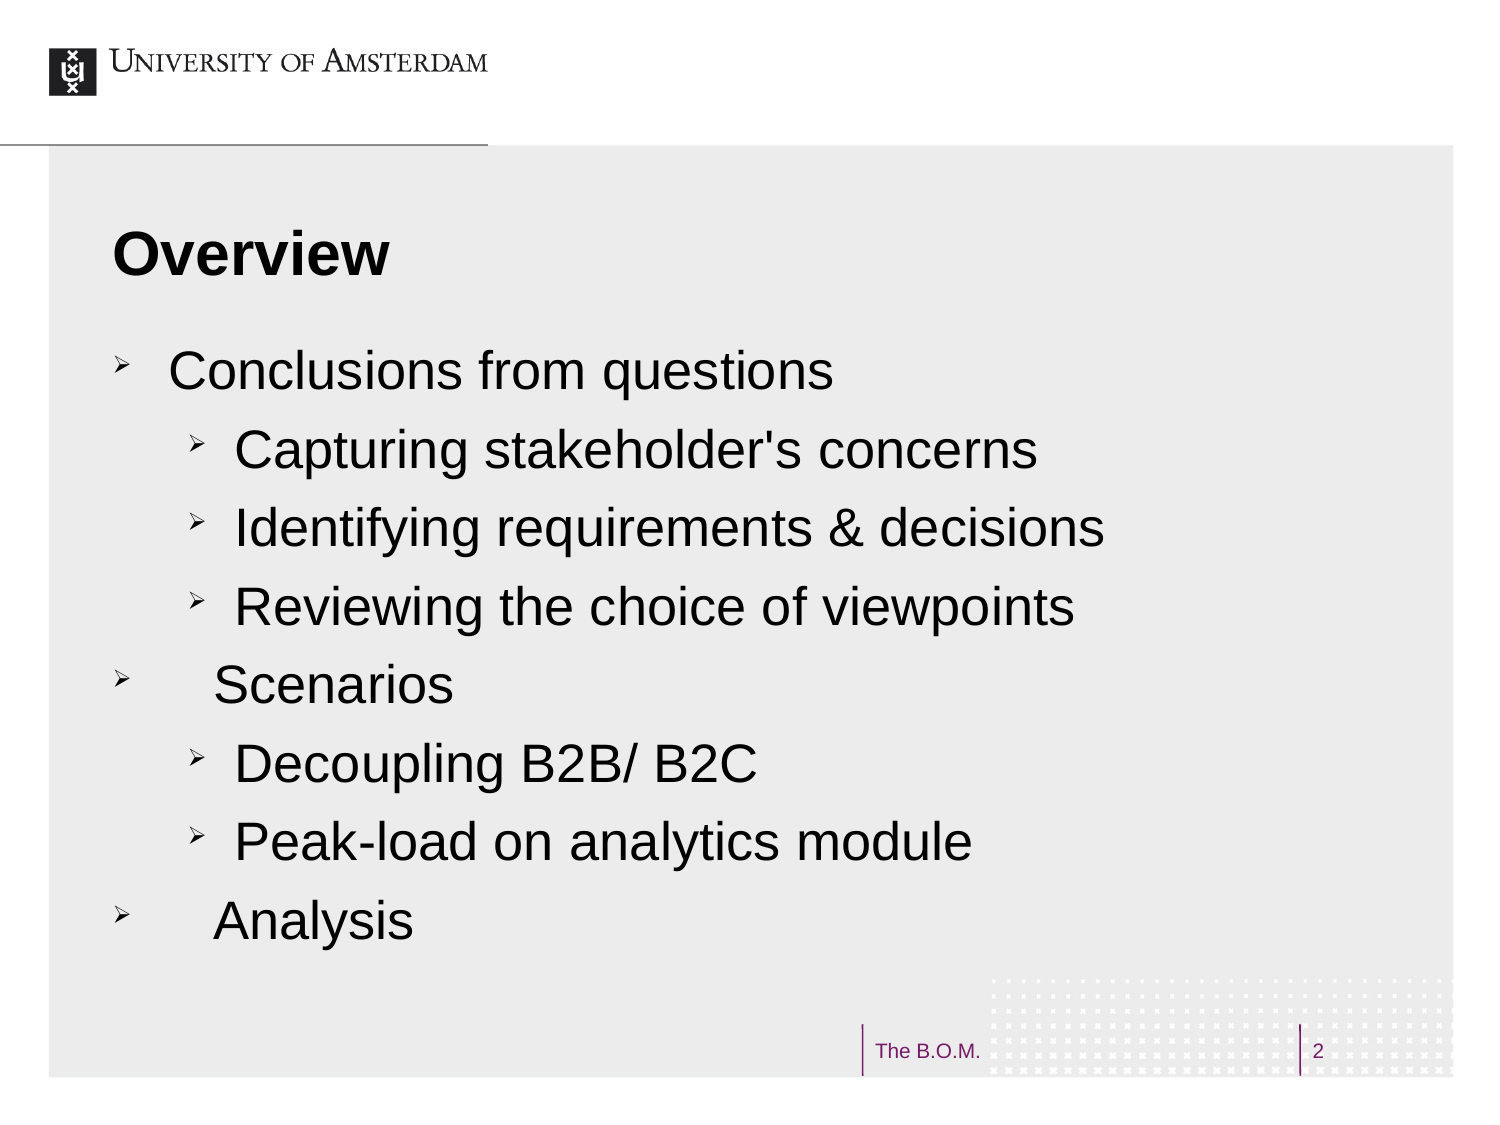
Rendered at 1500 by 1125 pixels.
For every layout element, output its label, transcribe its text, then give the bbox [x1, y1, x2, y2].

text_box <number> [1312, 1037, 1401, 1103]
text_box Overview [112, 212, 1326, 335]
picture [0, 0, 1500, 1125]
text_box The B.O.M. [874, 1037, 1276, 1088]
text_box Conclusions from questions Capturing stakeholder's concerns Identifying requirements & decisions Reviewing the choice of viewpoints Scenarios Decoupling B2B/ B2C Peak-load on analytics module Analysis [112, 335, 1326, 886]
